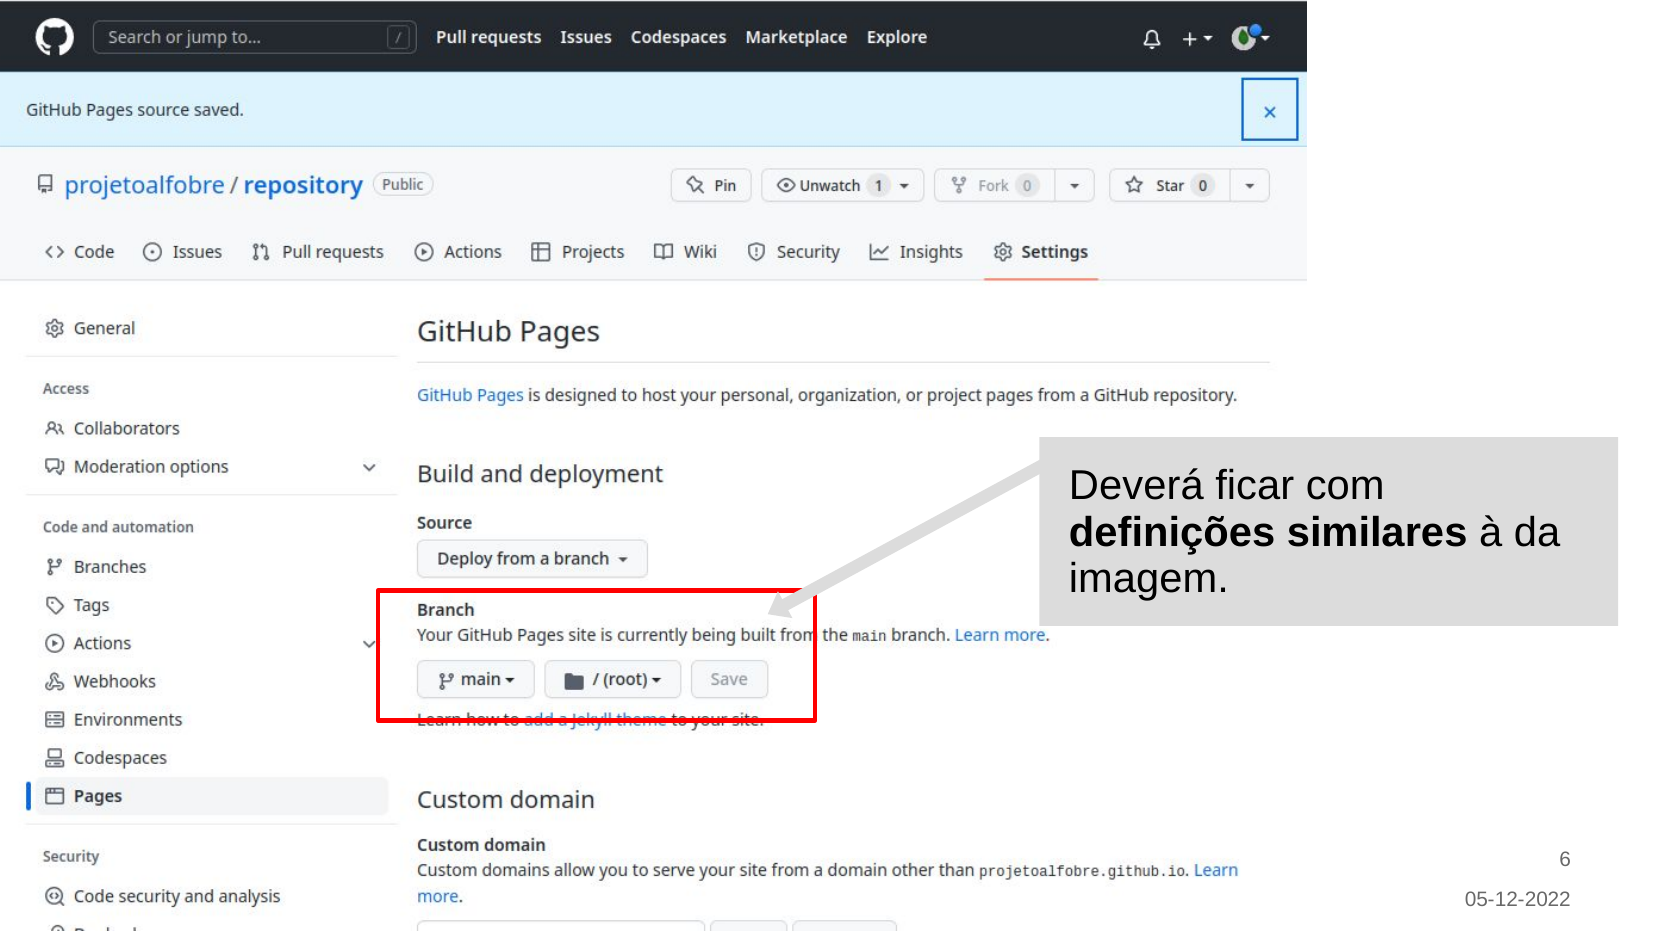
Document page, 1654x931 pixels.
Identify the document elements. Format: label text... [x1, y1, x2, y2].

list Deverá ficar com definições similares à da imagem. [1039, 437, 1619, 626]
picture [380, 593, 813, 718]
picture [780, 593, 791, 598]
picture [0, 0, 1307, 931]
